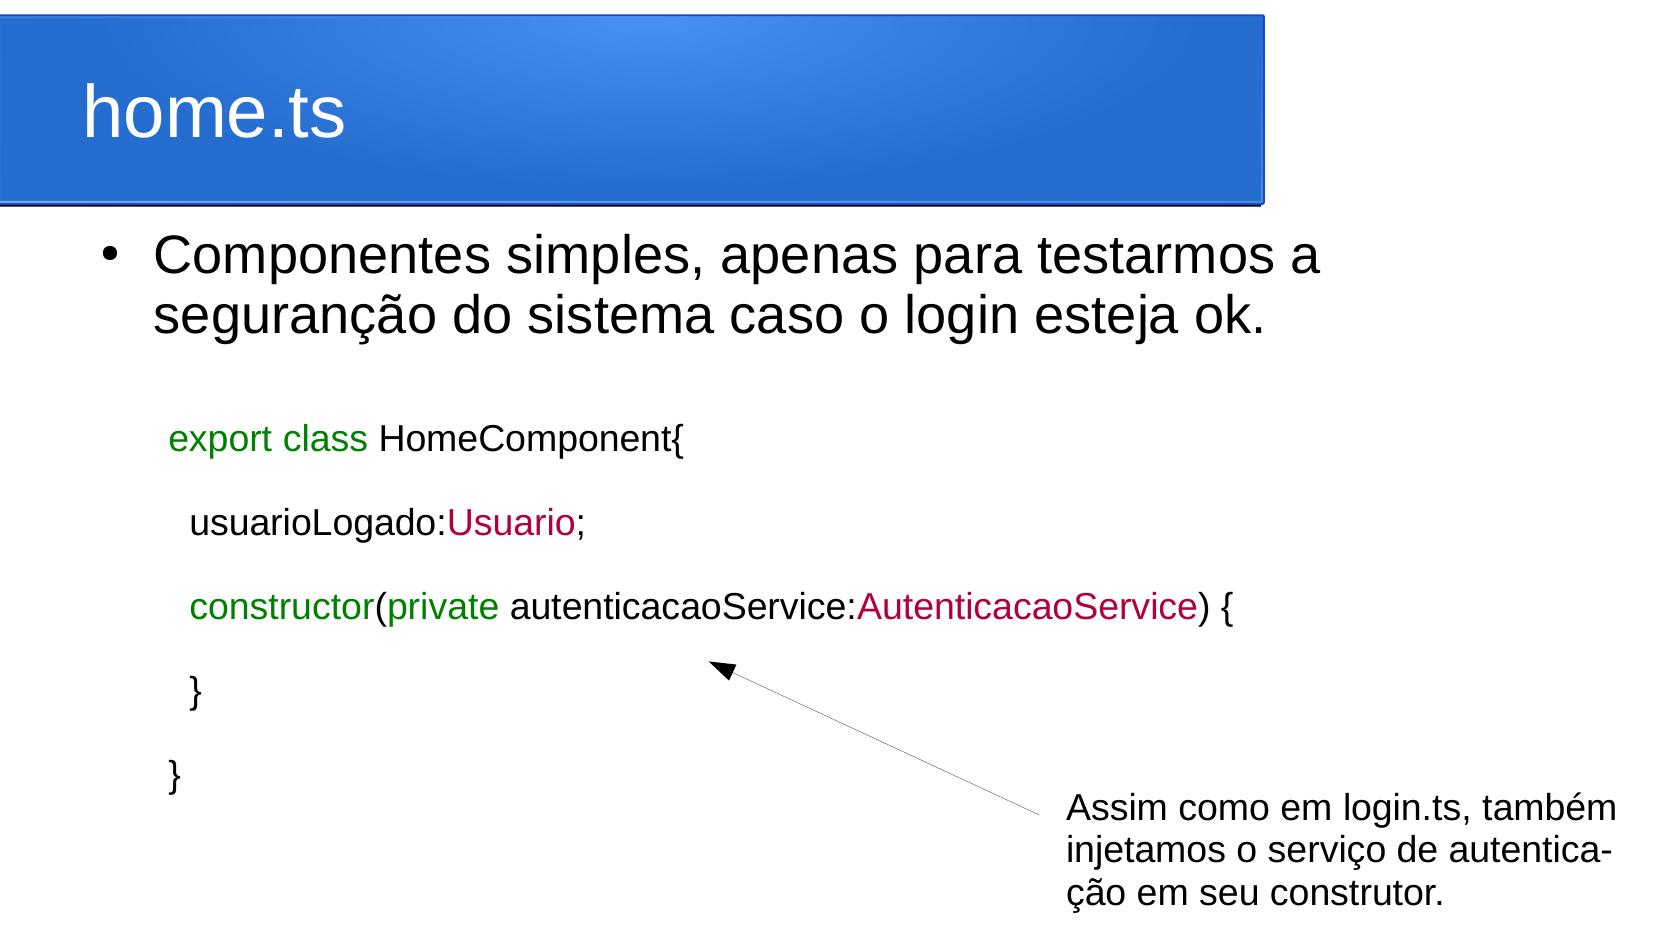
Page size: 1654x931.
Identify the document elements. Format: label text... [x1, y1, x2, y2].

list Componentes simples, apenas para testarmos a seguranção do sistema caso o login esteja ok. [82, 224, 1571, 764]
title home.ts [82, 35, 1235, 189]
text_box export class HomeComponent{ usuarioLogado:Usuario; constructor(private autenticacaoService:AutenticacaoService) { } } [153, 410, 1249, 804]
text_box Assim como em login.ts, também injetamos o serviço de autentica- ção em seu construtor. [1051, 779, 1633, 921]
